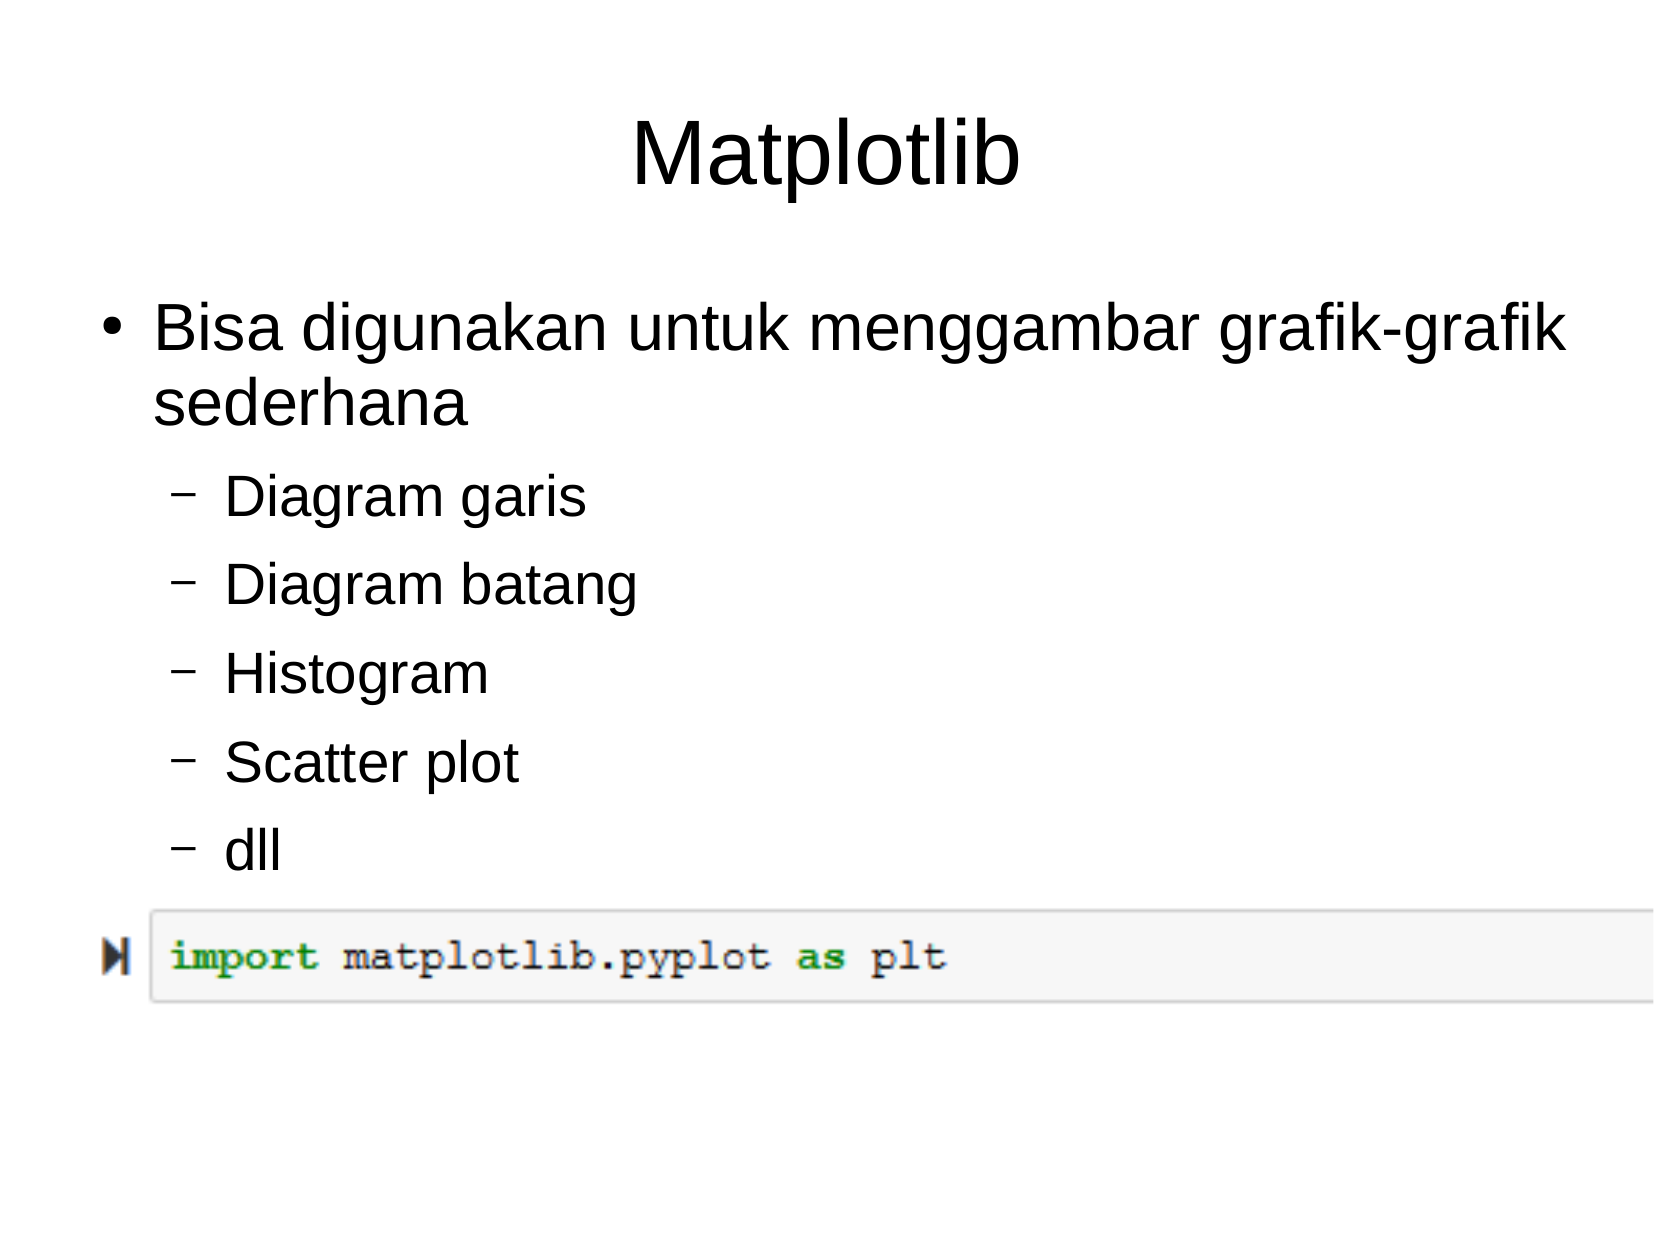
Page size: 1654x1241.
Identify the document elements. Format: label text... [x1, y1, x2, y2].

list Bisa digunakan untuk menggambar grafik-grafik sederhana Diagram garis Diagram batang Histogram Scatter plot dll [82, 290, 1571, 885]
title Matplotlib [82, 49, 1571, 257]
picture [75, 885, 1654, 1021]
